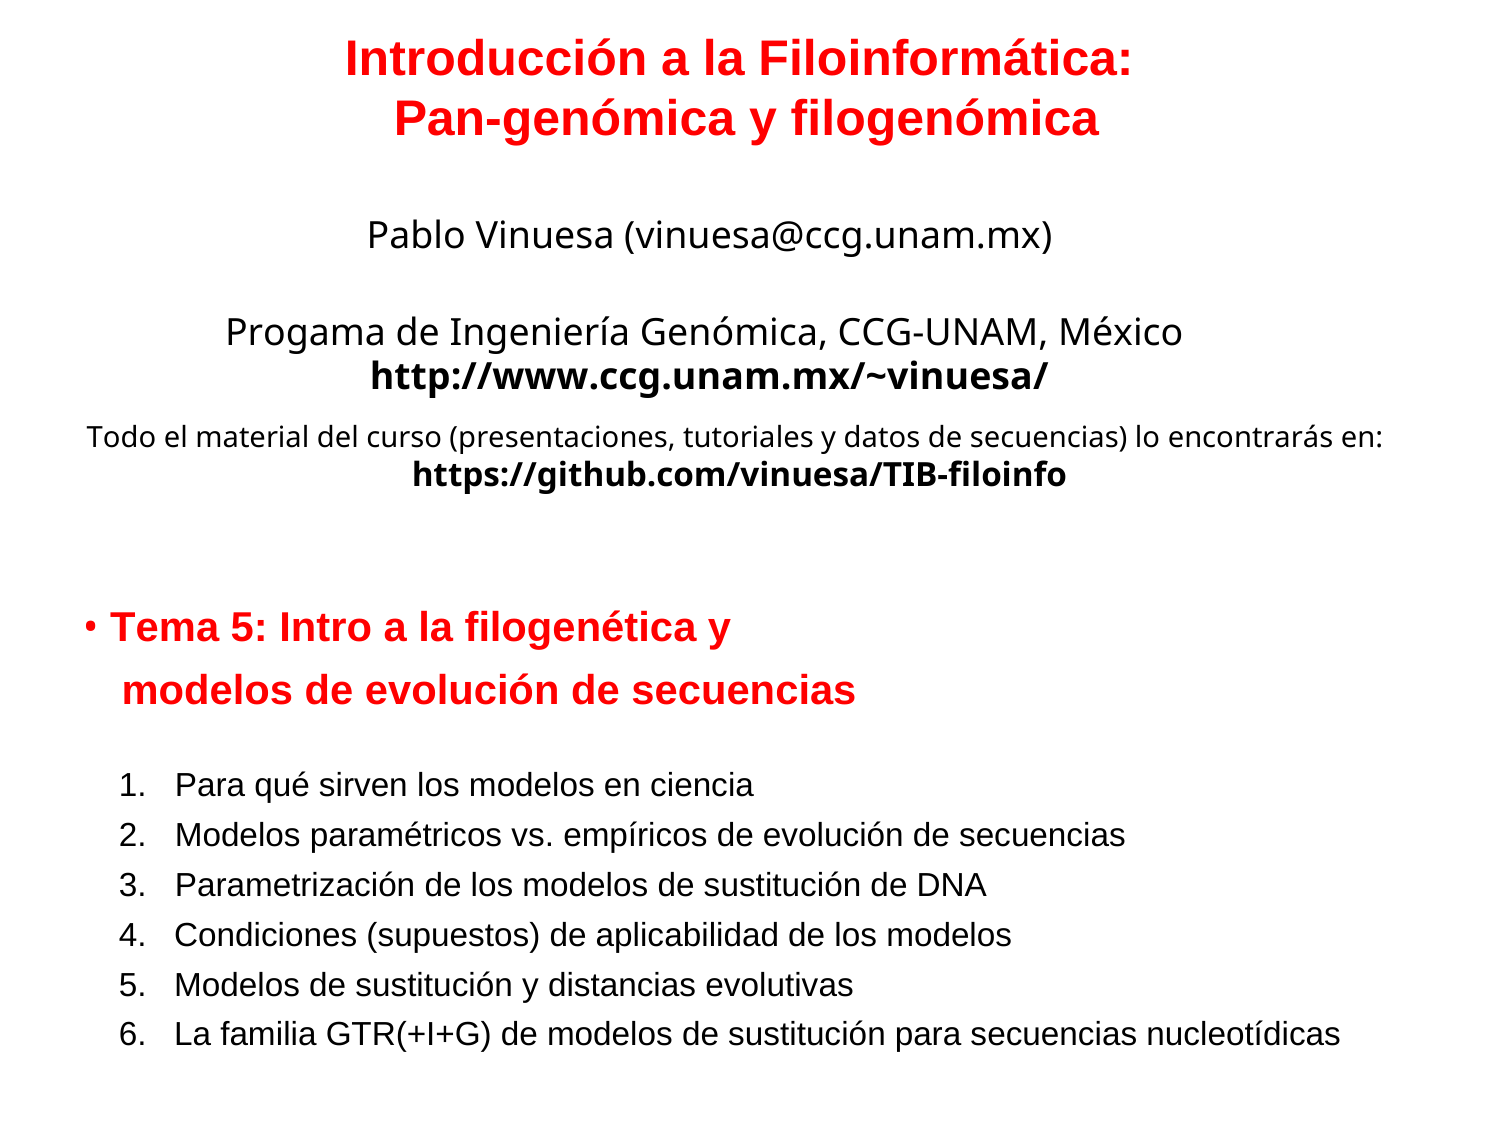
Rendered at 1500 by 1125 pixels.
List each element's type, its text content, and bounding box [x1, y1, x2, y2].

text_box Para qué sirven los modelos en ciencia Modelos paramétricos vs. empíricos de evolución de secuencias Parametrización de los modelos de sustitución de DNA 4. Condiciones (supuestos) de aplicabilidad de los modelos 5. Modelos de sustitución y distancias evolutivas 6. La familia GTR(+I+G) de modelos de sustitución para secuencias nucleotídicas [103, 745, 1471, 1061]
text_box Pablo Vinuesa (vinuesa@ccg.unam.mx) Progama de Ingeniería Genómica, CCG-UNAM, México http://www.ccg.unam.mx/~vinuesa/ [105, 203, 1314, 410]
text_box Tema 5: Intro a la filogenética y modelos de evolución de secuencias [68, 580, 872, 721]
text_box Introducción a la Filoinformática: Pan-genómica y filogenómica [273, 17, 1220, 154]
text_box Todo el material del curso (presentaciones, tutoriales y datos de secuencias) lo encontrarás en: https://github.com/vinuesa/TIB-filoinfo [71, 410, 1400, 501]
